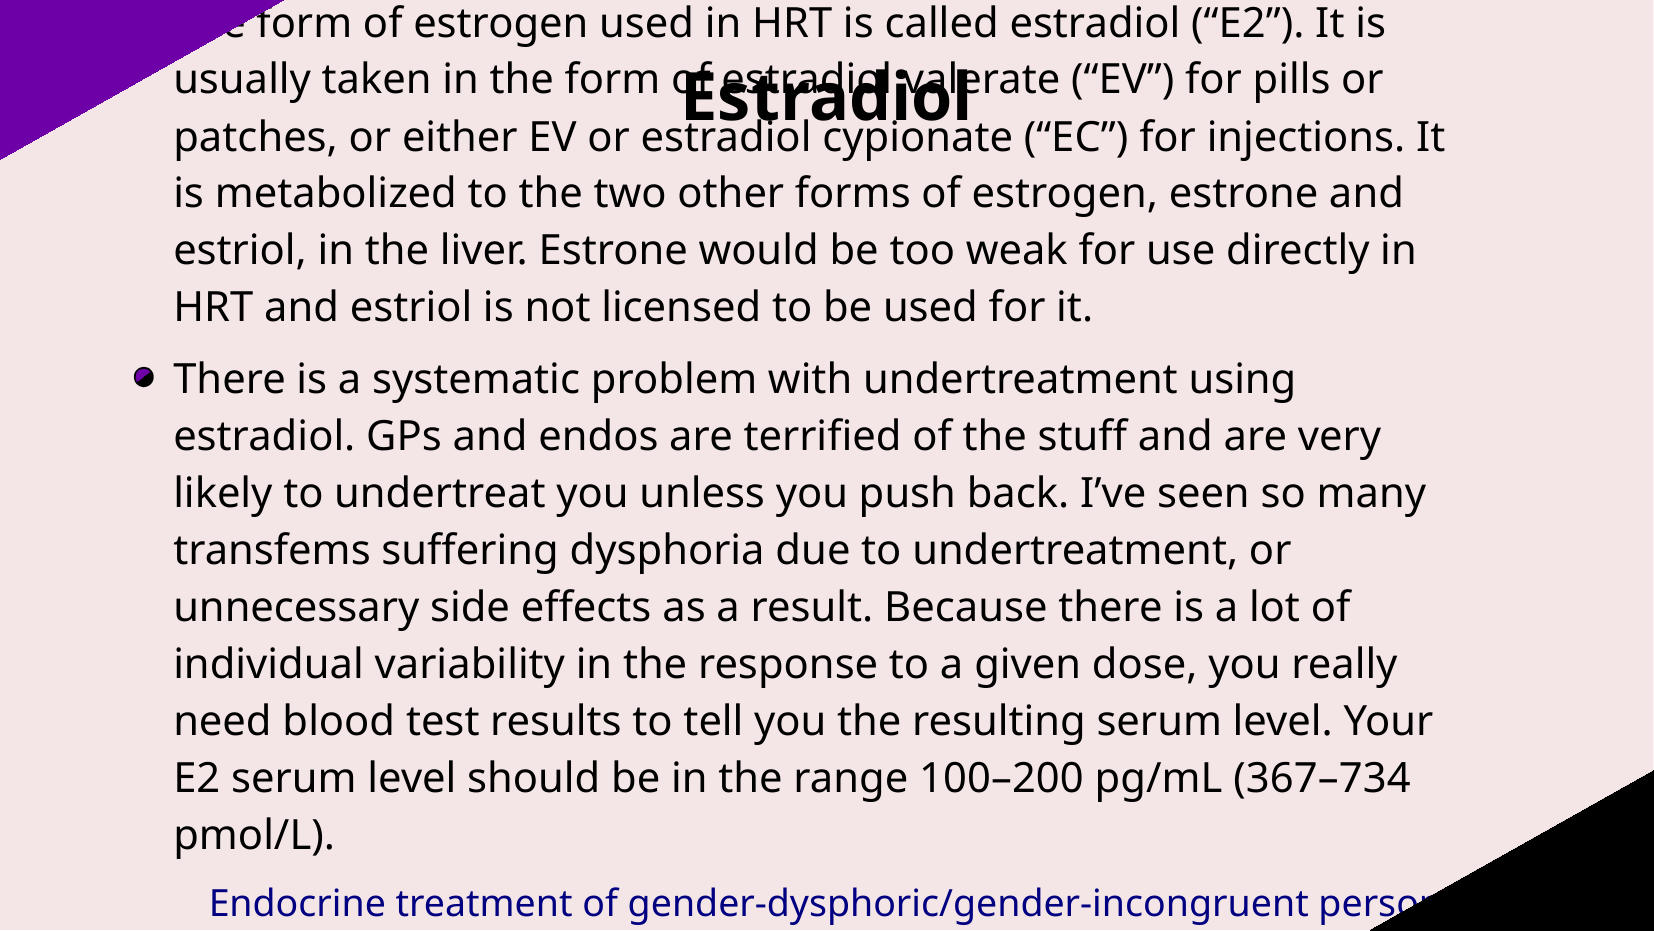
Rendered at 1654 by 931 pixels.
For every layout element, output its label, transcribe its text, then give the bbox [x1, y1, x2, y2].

title Estradiol [82, 35, 1571, 154]
text_box [1370, 770, 1654, 931]
text_box [0, 0, 284, 160]
subtitle The form of estrogen used in HRT is called estradiol (“E2”). It is usually taken in the form of estradiol valerate (“EV”) for pills or patches, or either EV or estradiol cypionate (“EC”) for injections. It is metabolized to the two other forms of estrogen, estrone and estriol, in the liver. Estrone would be too weak for use directly in HRT and estriol is not licensed to be used for it. There is a systematic problem with undertreatment using estradiol. GPs and endos are terrified of the stuff and are very likely to undertreat you unless you push back. I’ve seen so many transfems suffering dysphoria due to undertreatment, or unnecessary side effects as a result. Because there is a lot of individual variability in the response to a given dose, you really need blood test results to tell you the resulting serum level. Your E2 serum level should be in the range 100–200 pg/mL (367–734 pmol/L). Endocrine treatment of gender-dysphoric/gender-incongruent persons: An Endocrine Society Clinical Practice Guideline [Hembree, Cohen-Kettenis, Gooren, Hannema et al 2017] [132, 141, 1487, 890]
